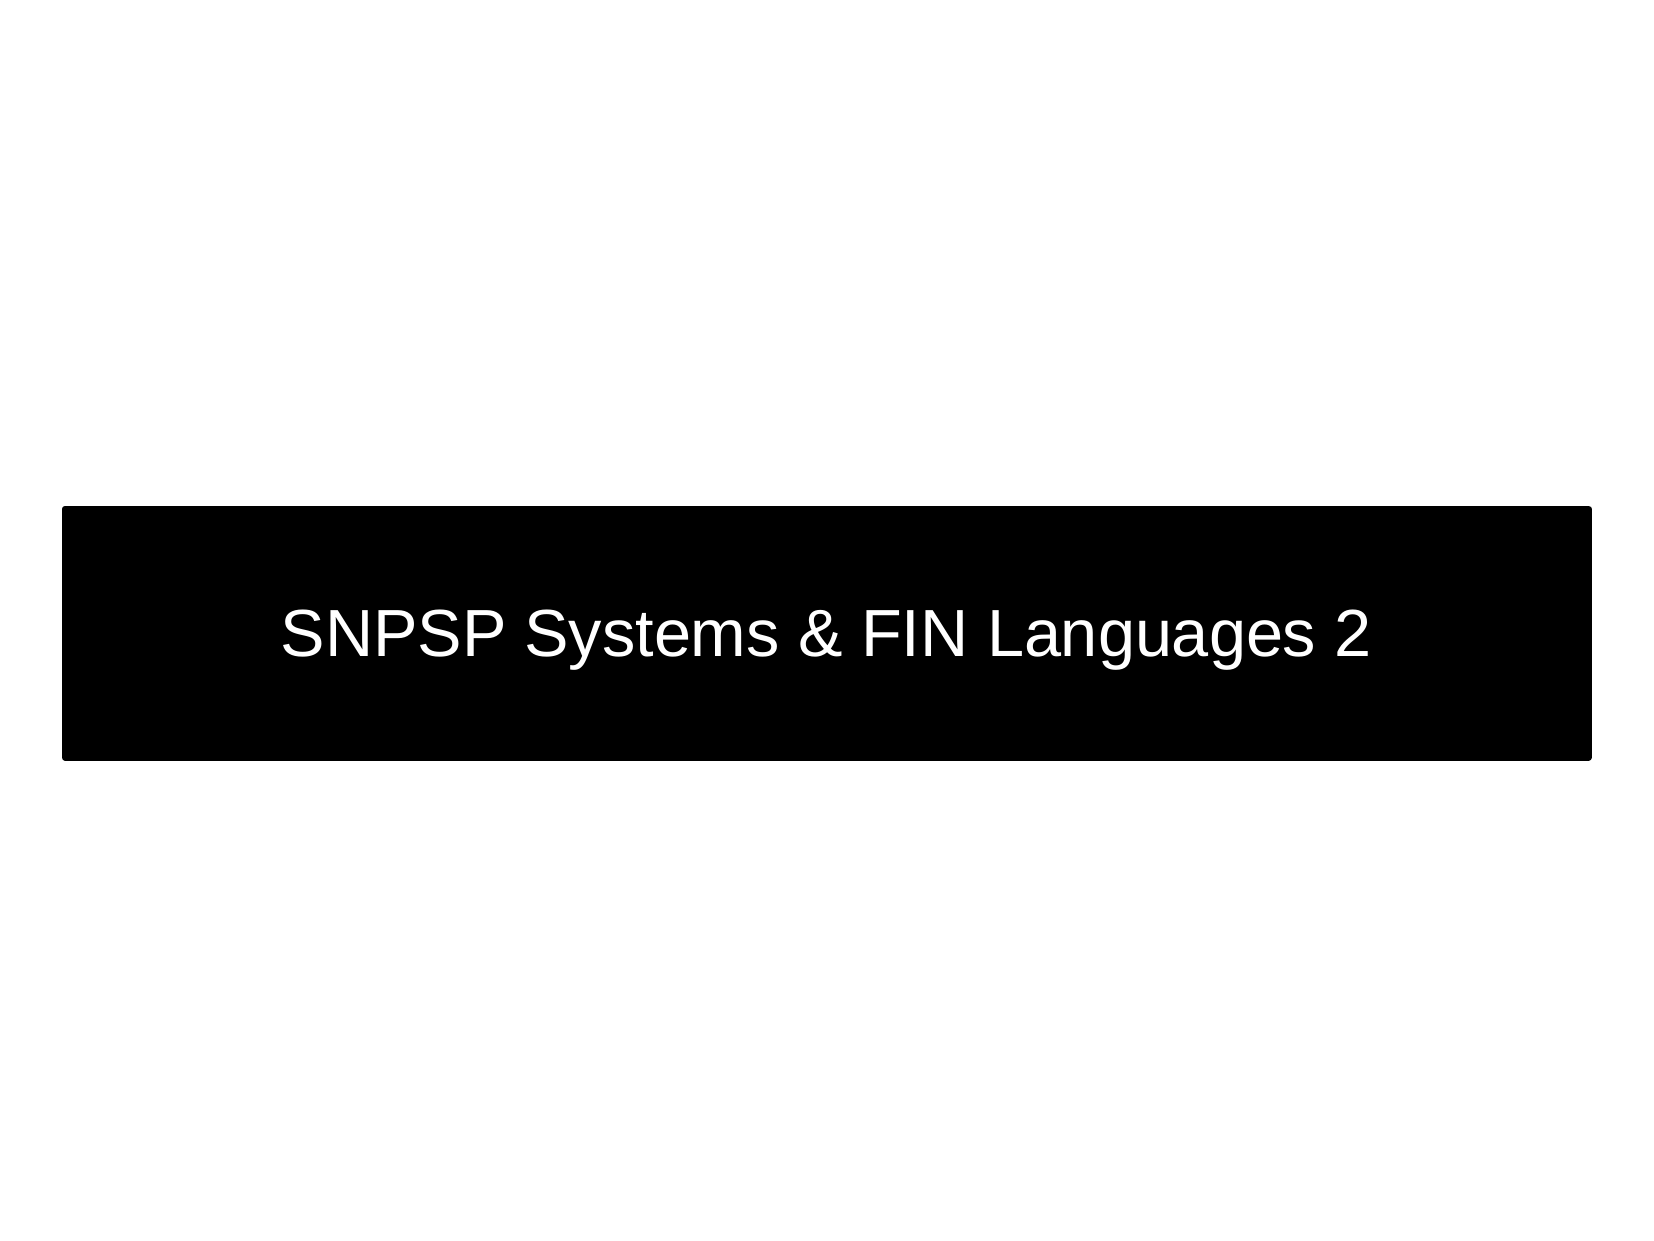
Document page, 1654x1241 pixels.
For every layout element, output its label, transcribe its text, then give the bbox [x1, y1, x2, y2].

subtitle SNPSP Systems & FIN Languages 2 [64, 508, 1589, 758]
